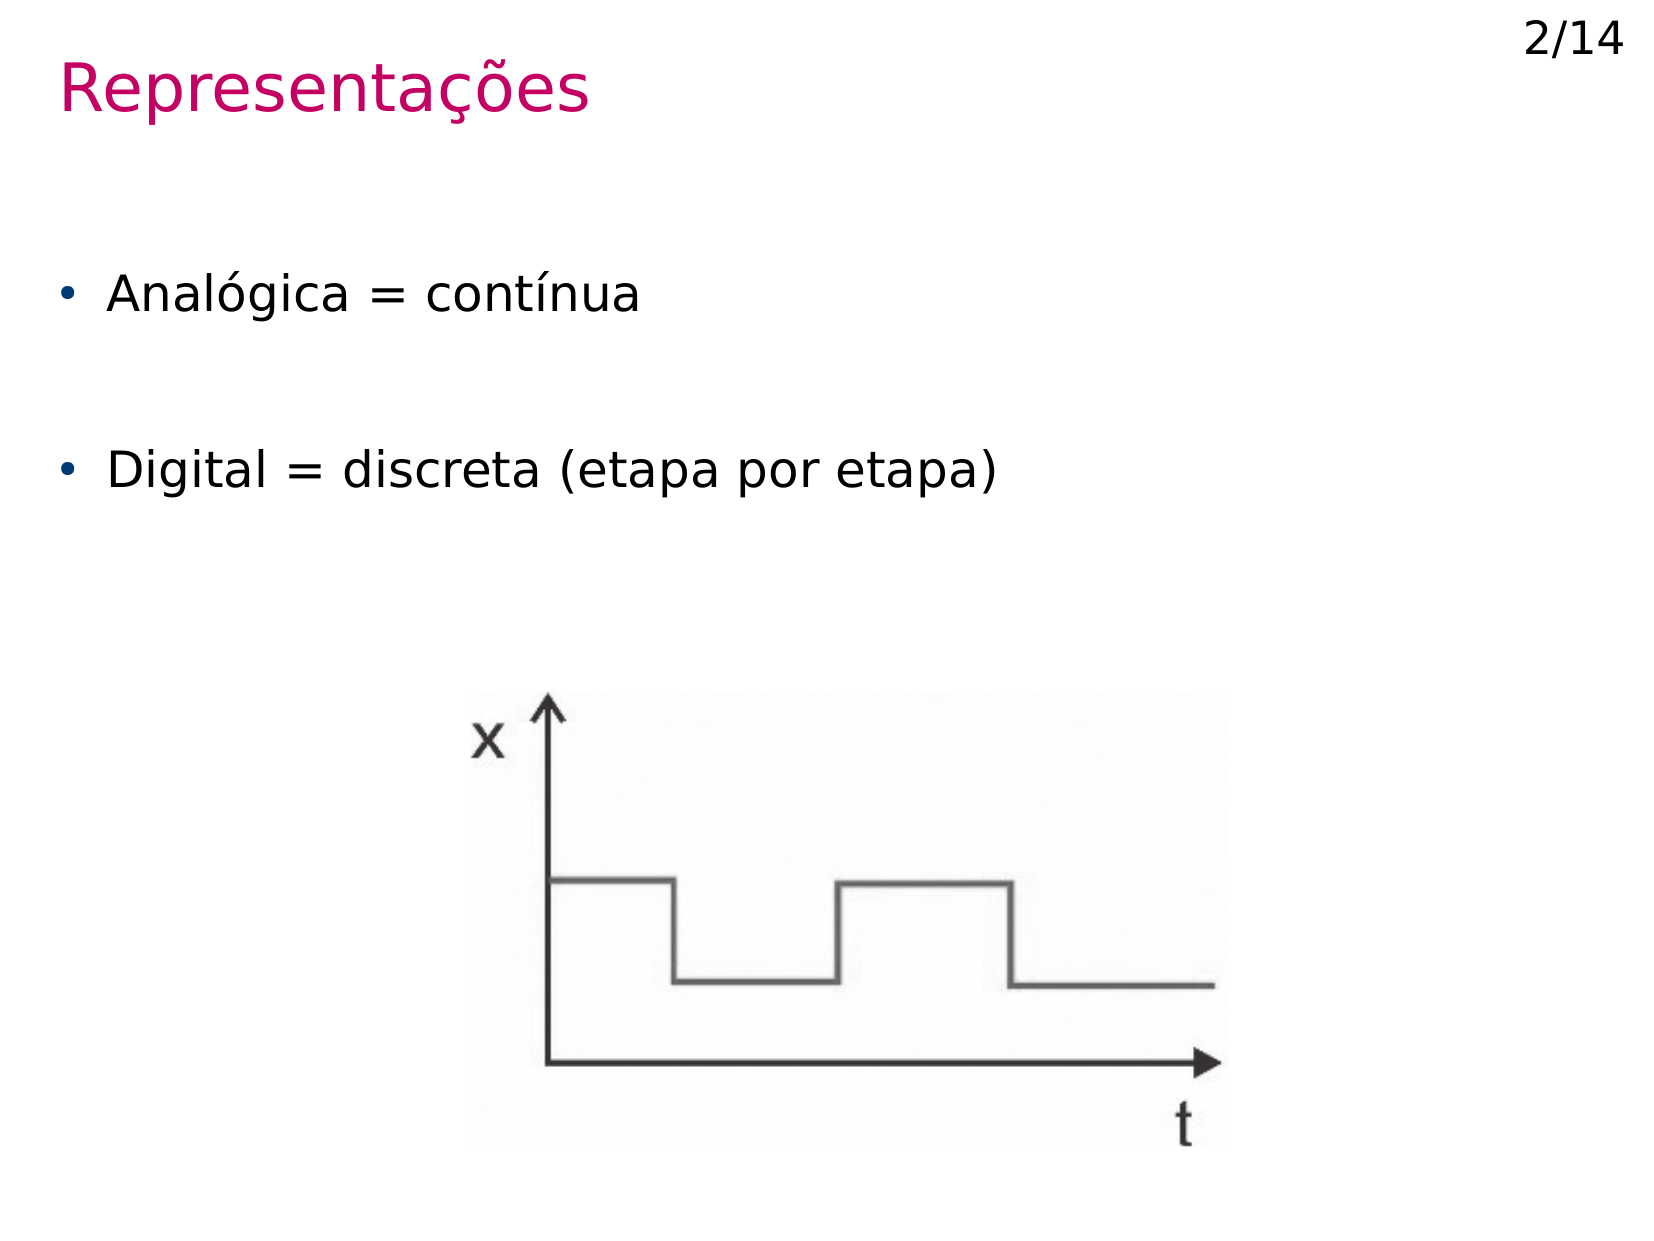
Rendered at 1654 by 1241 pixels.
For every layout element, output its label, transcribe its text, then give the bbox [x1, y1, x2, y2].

list Analógica = contínua Digital = discreta (etapa por etapa) [59, 236, 1625, 1211]
title Representações [59, 29, 1625, 148]
picture [460, 673, 1229, 1164]
